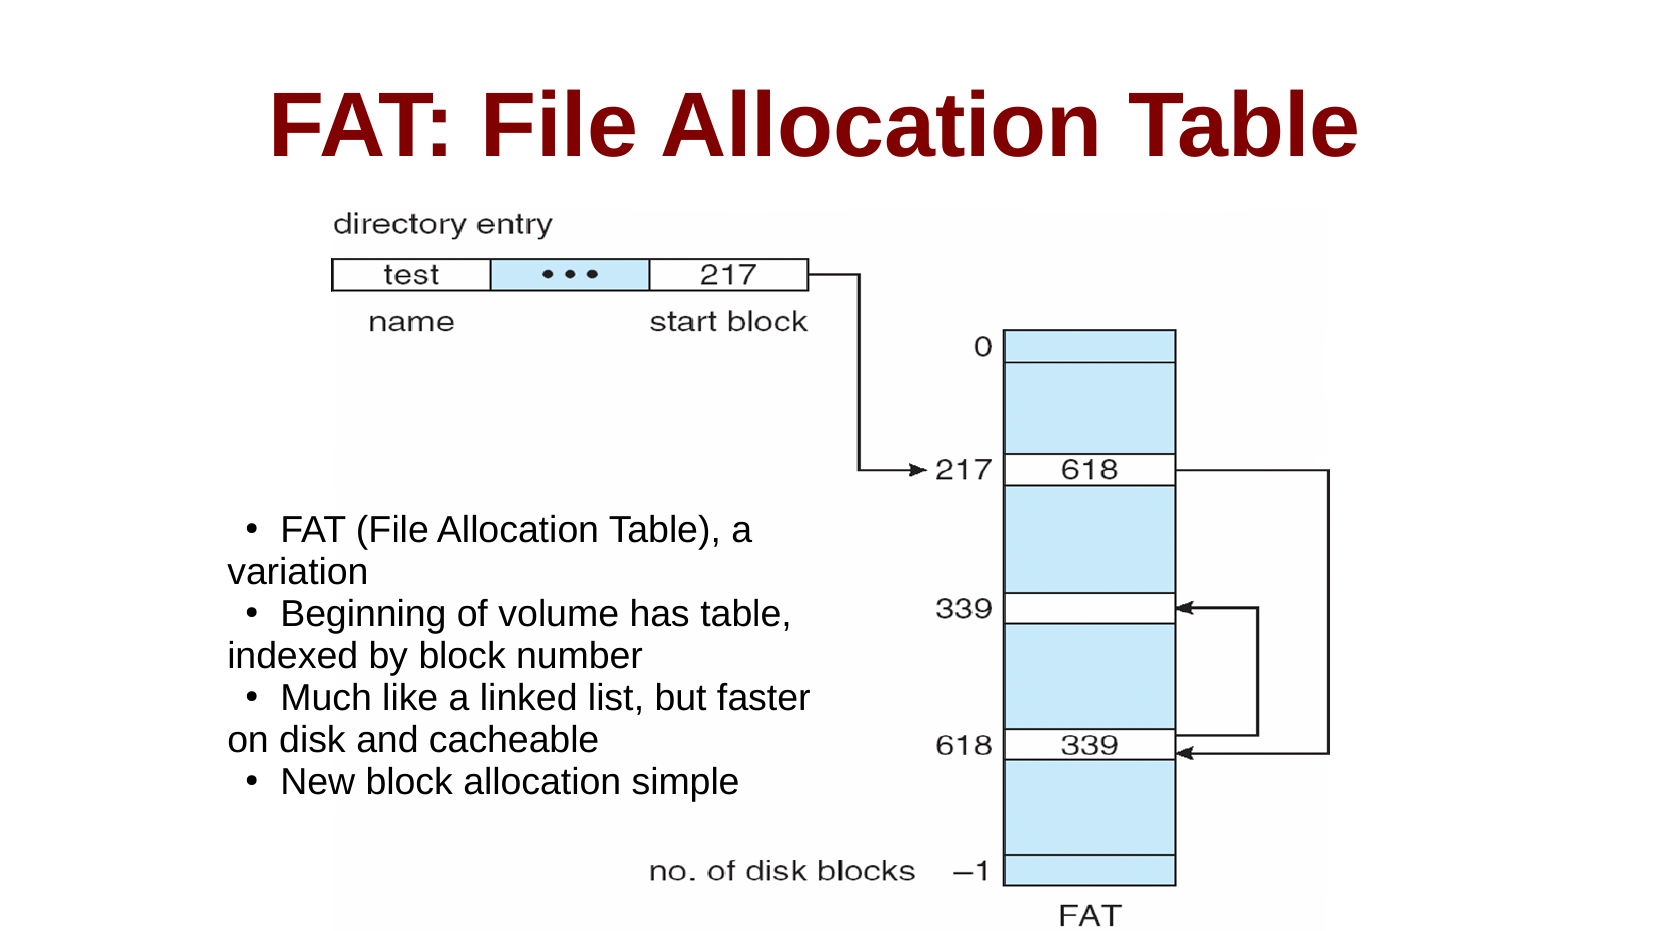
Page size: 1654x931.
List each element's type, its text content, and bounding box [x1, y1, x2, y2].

title FAT: File Allocation Table [70, 47, 1560, 203]
picture [330, 204, 1335, 931]
text_box FAT (File Allocation Table), a variation Beginning of volume has table, indexed by block number Much like a linked list, but faster on disk and cacheable New block allocation simple [0, 501, 864, 839]
